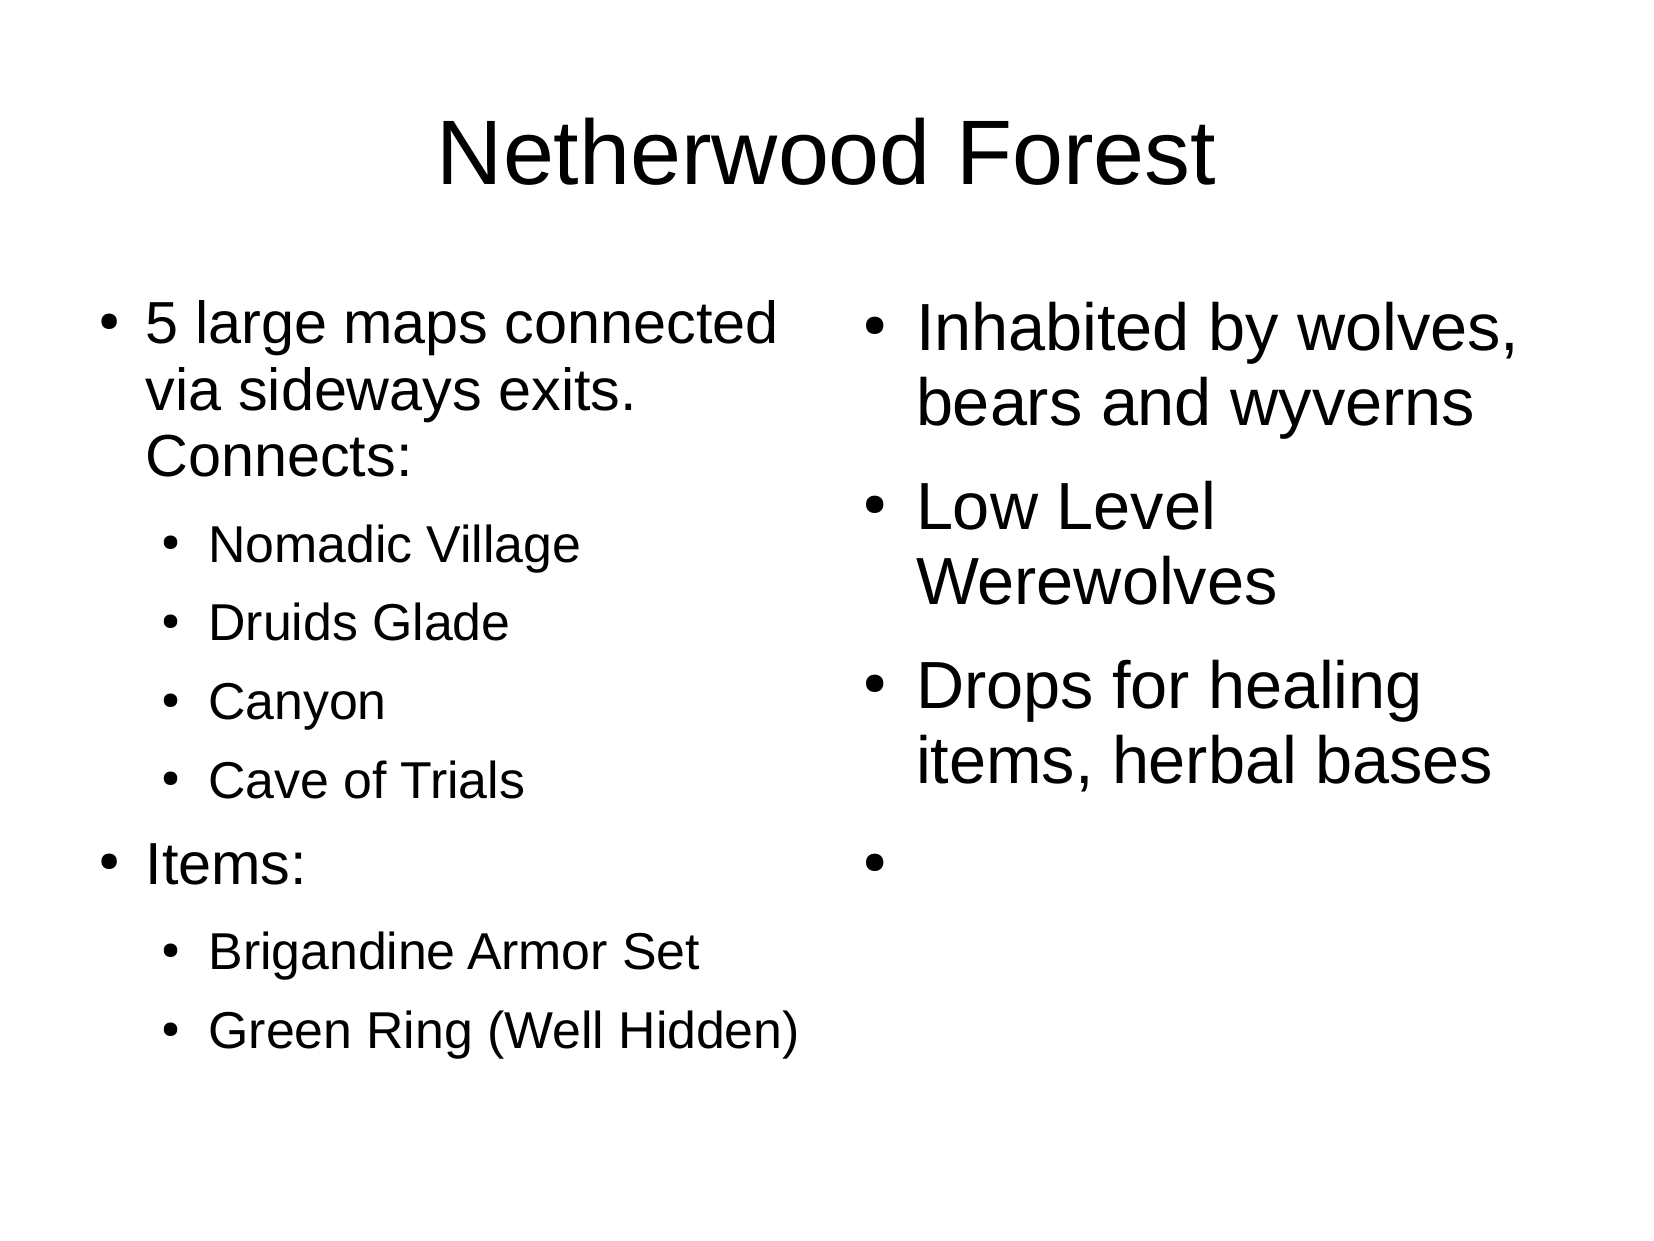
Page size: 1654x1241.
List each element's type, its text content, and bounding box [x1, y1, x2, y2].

list Inhabited by wolves, bears and wyverns Low Level Werewolves Drops for healing items, herbal bases [845, 290, 1572, 1109]
list 5 large maps connected via sideways exits. Connects: Nomadic Village Druids Glade Canyon Cave of Trials Items: Brigandine Armor Set Green Ring (Well Hidden) [82, 290, 809, 1109]
title Netherwood Forest [82, 56, 1571, 250]
